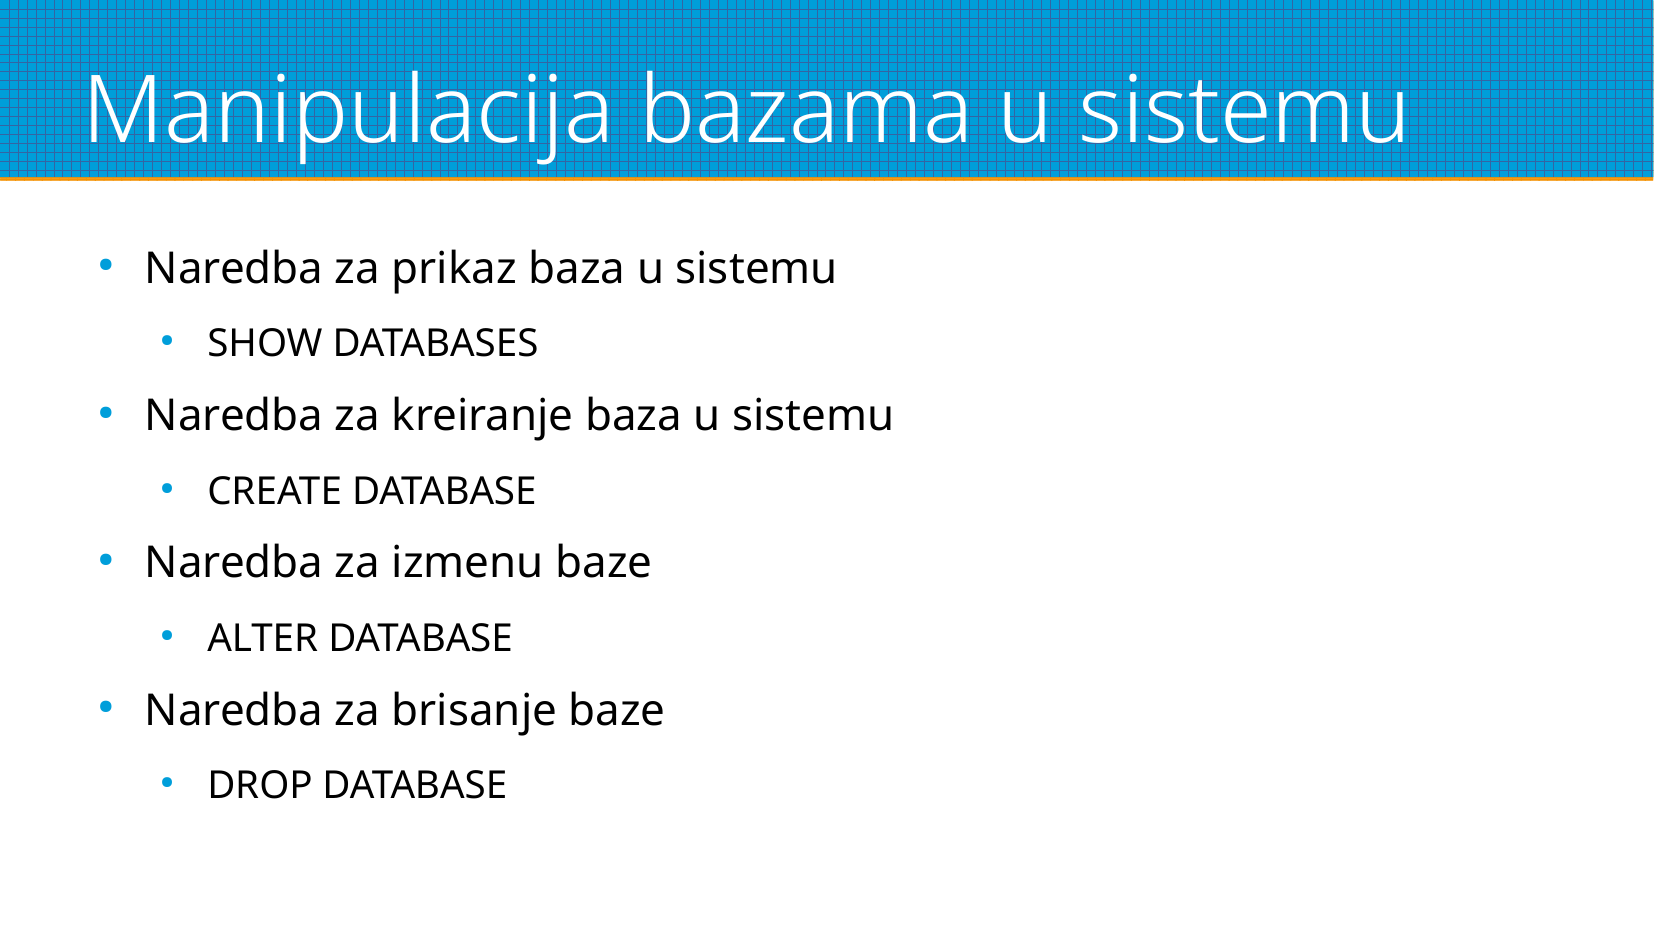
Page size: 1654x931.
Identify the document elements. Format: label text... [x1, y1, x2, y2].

title Manipulacija bazama u sistemu [82, 14, 1571, 171]
list Naredba za prikaz baza u sistemu SHOW DATABASES Naredba za kreiranje baza u sistemu CREATE DATABASE Naredba za izmenu baze ALTER DATABASE Naredba za brisanje baze DROP DATABASE [82, 236, 1563, 811]
